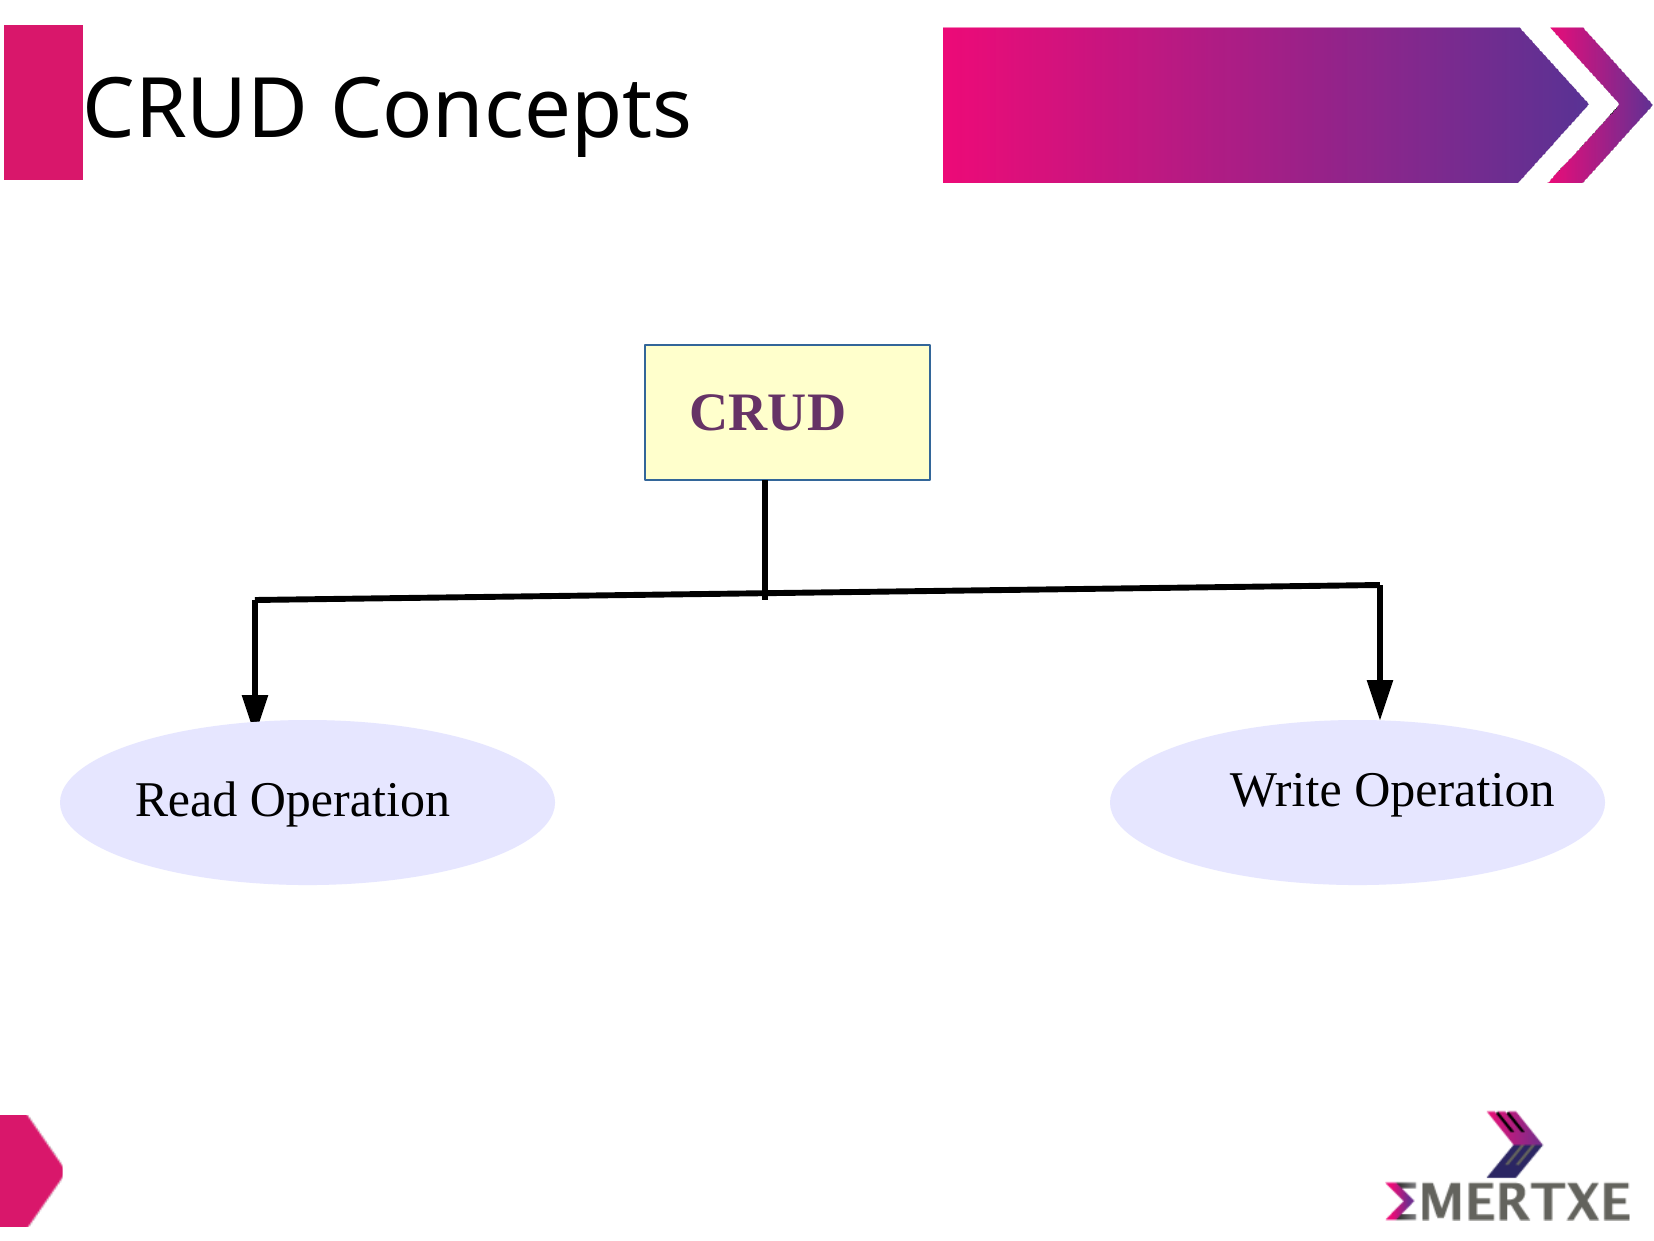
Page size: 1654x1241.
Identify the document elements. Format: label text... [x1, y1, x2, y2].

picture [1385, 1107, 1631, 1221]
text_box Write Operation [1215, 754, 1576, 826]
text_box [1110, 720, 1606, 886]
text_box [60, 720, 556, 886]
picture [1571, 27, 1653, 183]
text_box CRUD [675, 375, 931, 451]
text_box [645, 345, 931, 481]
title CRUD Concepts [82, 2, 1571, 210]
text_box Read Operation [120, 765, 511, 836]
